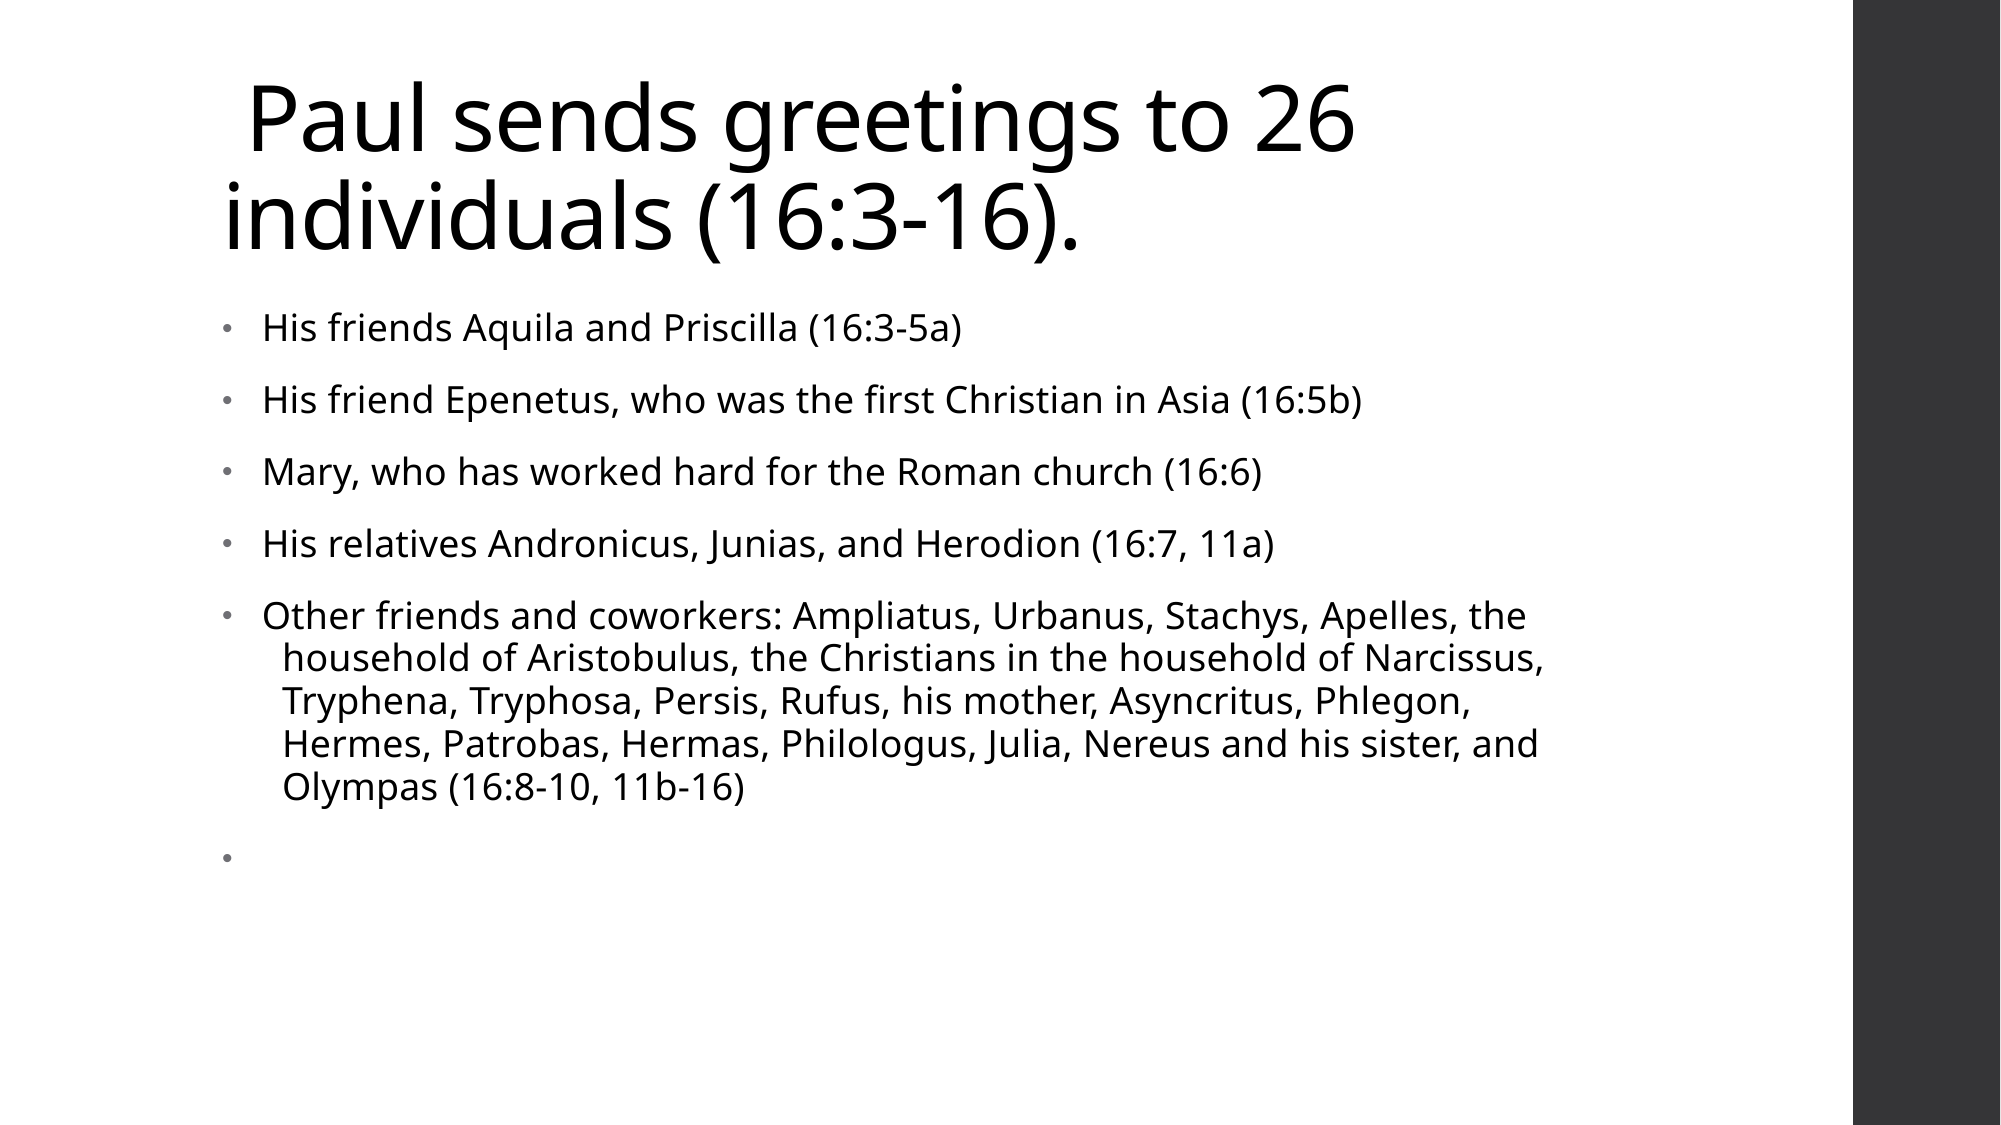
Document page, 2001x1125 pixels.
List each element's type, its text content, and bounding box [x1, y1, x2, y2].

title Paul sends greetings to 26 individuals (16:3-16). [206, 60, 1797, 278]
list His friends Aquila and Priscilla (16:3-5a) His friend Epenetus, who was the first Christian in Asia (16:5b) Mary, who has worked hard for the Roman church (16:6) His relatives Andronicus, Junias, and Herodion (16:7, 11a) Other friends and coworkers: Ampliatus, Urbanus, Stachys, Apelles, the household of Aristobulus, the Christians in the household of Narcissus, Tryphena, Tryphosa, Persis, Rufus, his mother, Asyncritus, Phlegon, Hermes, Patrobas, Hermas, Philologus, Julia, Nereus and his sister, and Olympas (16:8-10, 11b-16) [206, 299, 1617, 1014]
